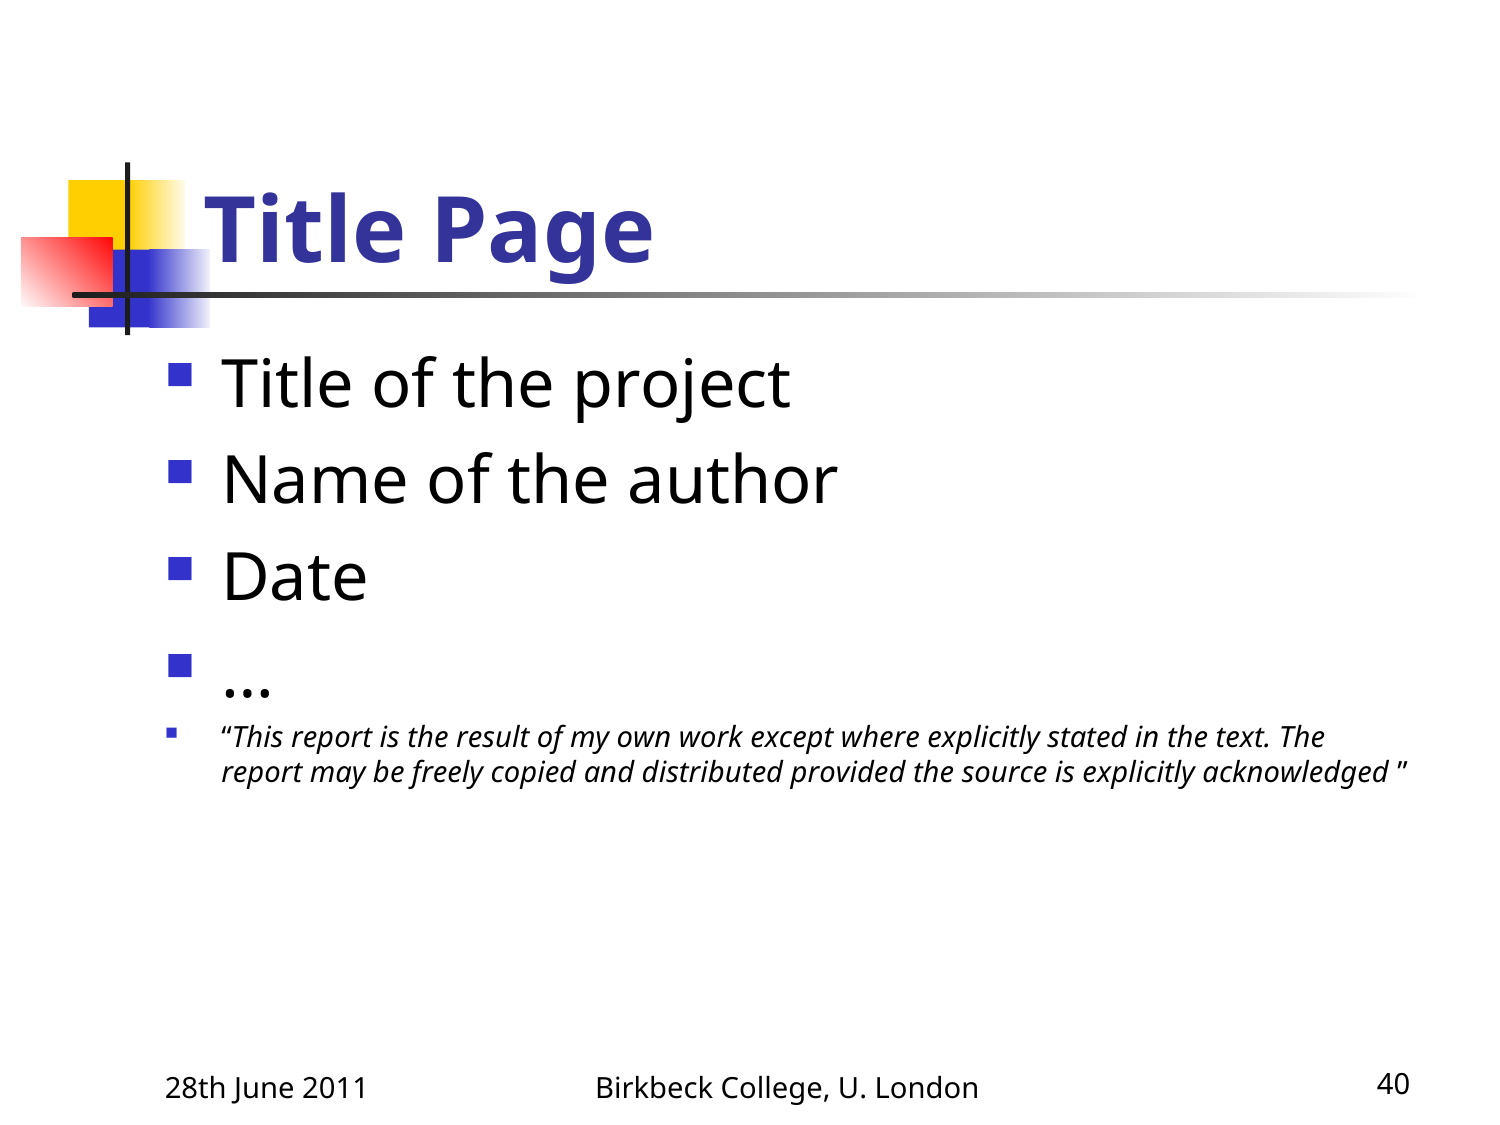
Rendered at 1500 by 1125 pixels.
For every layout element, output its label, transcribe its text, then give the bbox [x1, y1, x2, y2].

title Title Page [188, 101, 1468, 289]
text_box <number> [1112, 1037, 1426, 1113]
list Title of the project Name of the author Date … “This report is the result of my own work except where explicitly stated in the text. The report may be freely copied and distributed provided the source is explicitly acknowledged ” [150, 332, 1426, 1008]
text_box 28th June 2011 [150, 1037, 463, 1113]
text_box Birkbeck College, U. London [549, 1037, 1026, 1113]
